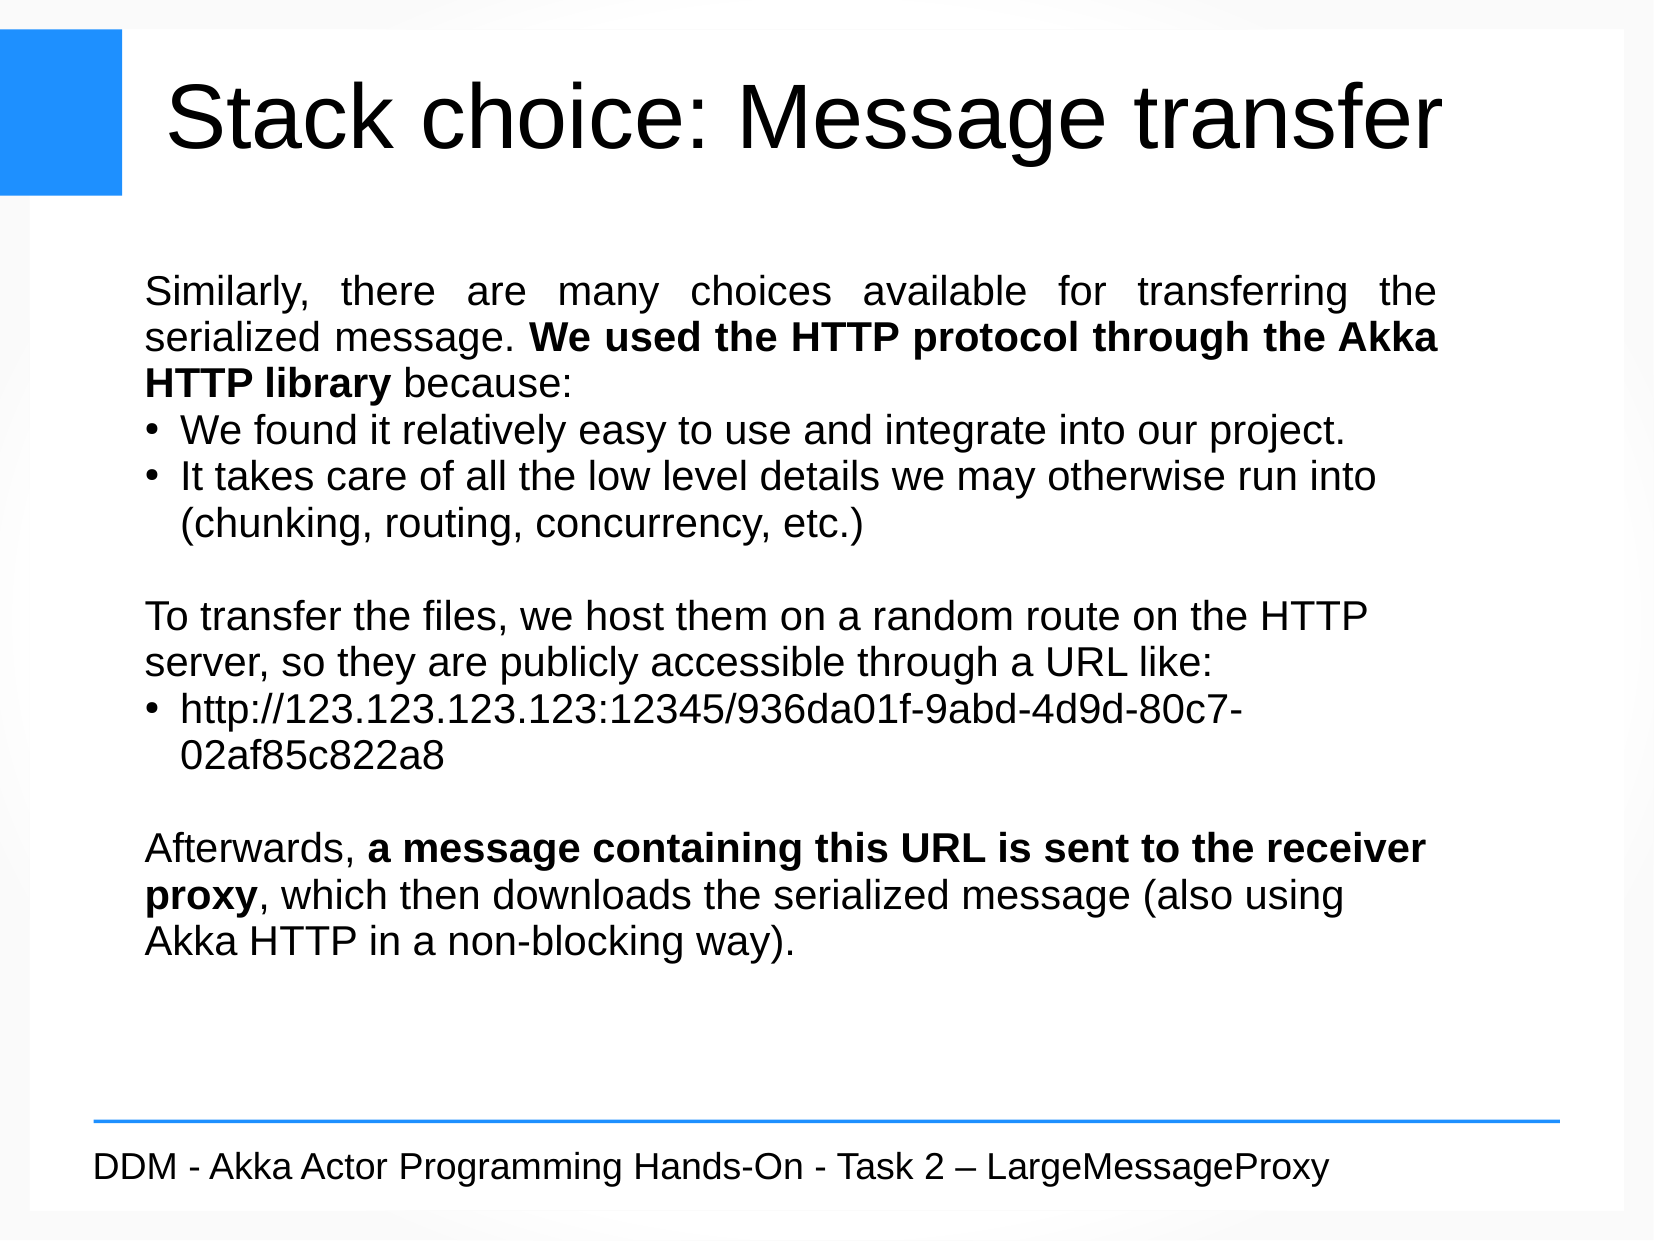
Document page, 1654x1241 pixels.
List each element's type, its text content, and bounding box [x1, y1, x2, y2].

title Stack choice: Message transfer [165, 13, 1524, 221]
text_box Similarly, there are many choices available for transferring the serialized message. We used the HTTP protocol through the Akka HTTP library because: We found it relatively easy to use and integrate into our project. It takes care of all the low level details we may otherwise run into (chunking, routing, concurrency, etc.) To transfer the files, we host them on a random route on the HTTP server, so they are publicly accessible through a URL like: http://123.123.123.123:12345/936da01f-9abd-4d9d-80c7-02af85c822a8 Afterwards, a message containing this URL is sent to the receiver proxy, which then downloads the serialized message (also using Akka HTTP in a non-blocking way). [129, 259, 1453, 980]
text_box DDM - Akka Actor Programming Hands-On - Task 2 – LargeMessageProxy [77, 1138, 1512, 1195]
